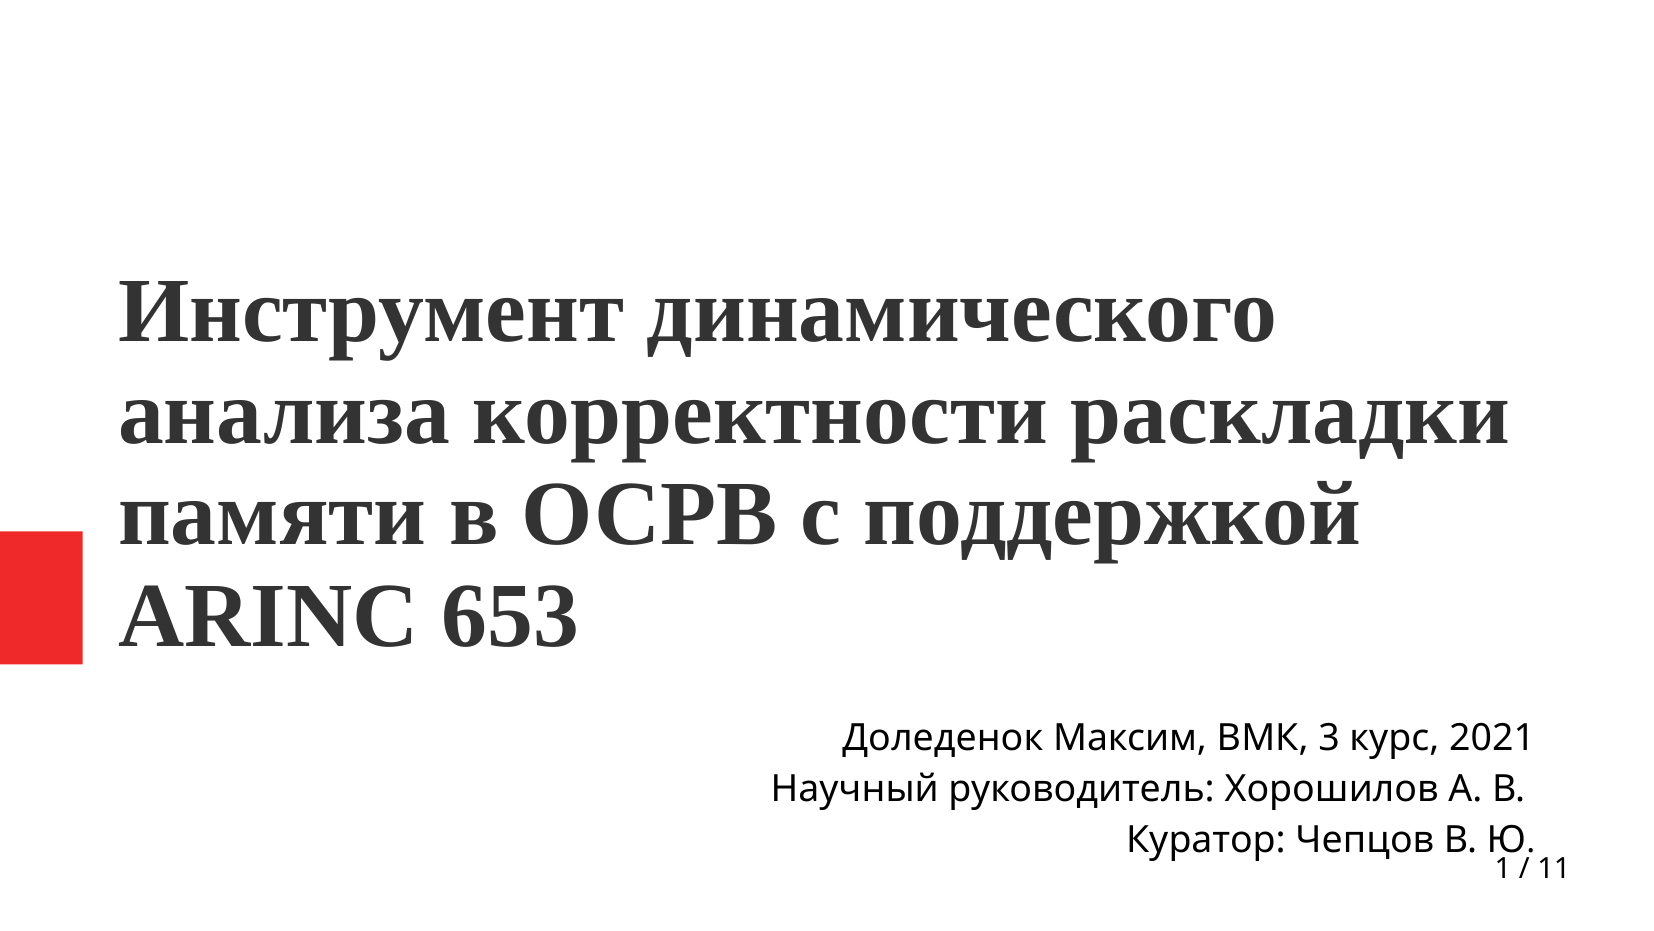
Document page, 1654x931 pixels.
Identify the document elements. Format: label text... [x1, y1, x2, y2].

title Инструмент динамического анализа корректности раскладки памяти в ОСРВ с поддержкой ARINC 653 [118, 259, 1524, 666]
subtitle Доледенок Максим, ВМК, 3 курс, 2021 Научный руководитель: Хорошилов А. В. Куратор: Чепцов В. Ю. [685, 721, 1536, 853]
